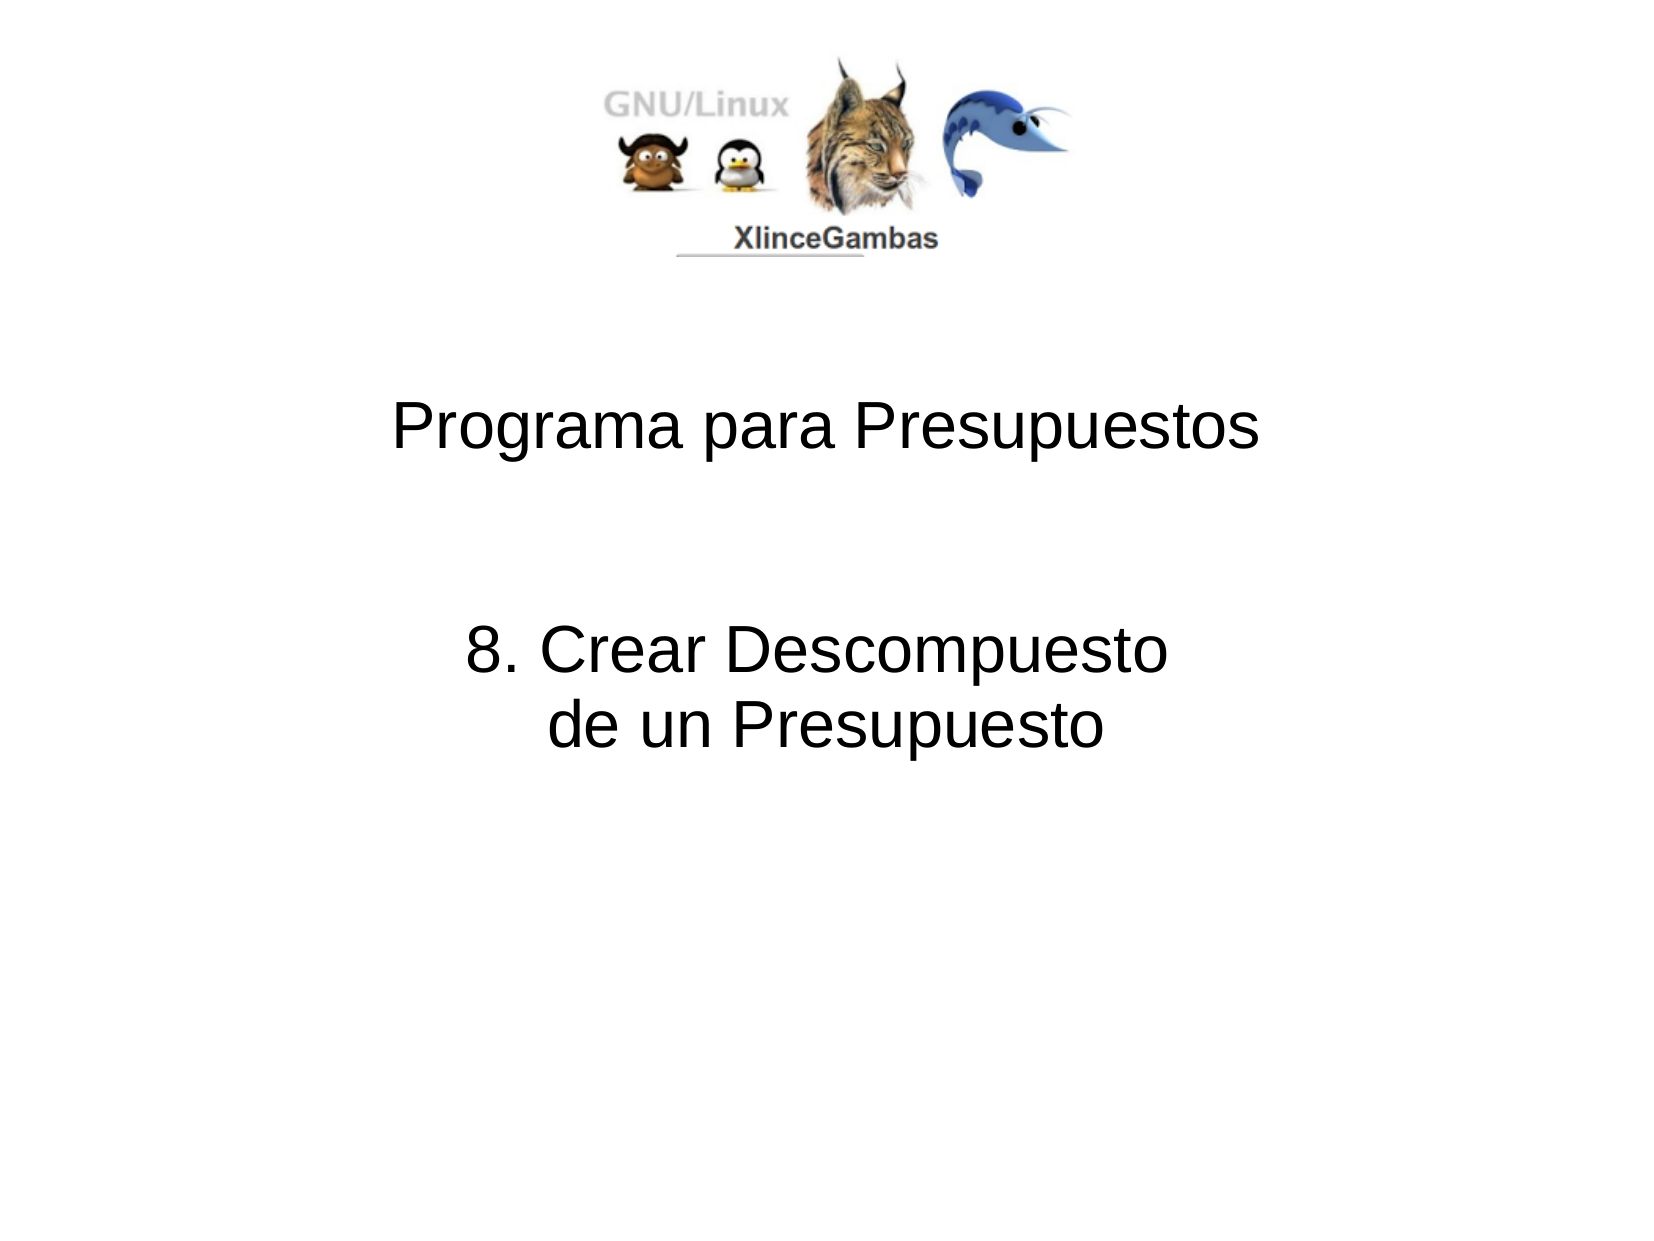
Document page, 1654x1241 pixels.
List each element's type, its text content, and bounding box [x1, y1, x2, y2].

subtitle Programa para Presupuestos 8. Crear Descompuesto de un Presupuesto [82, 290, 1571, 1010]
picture [575, 49, 1078, 257]
